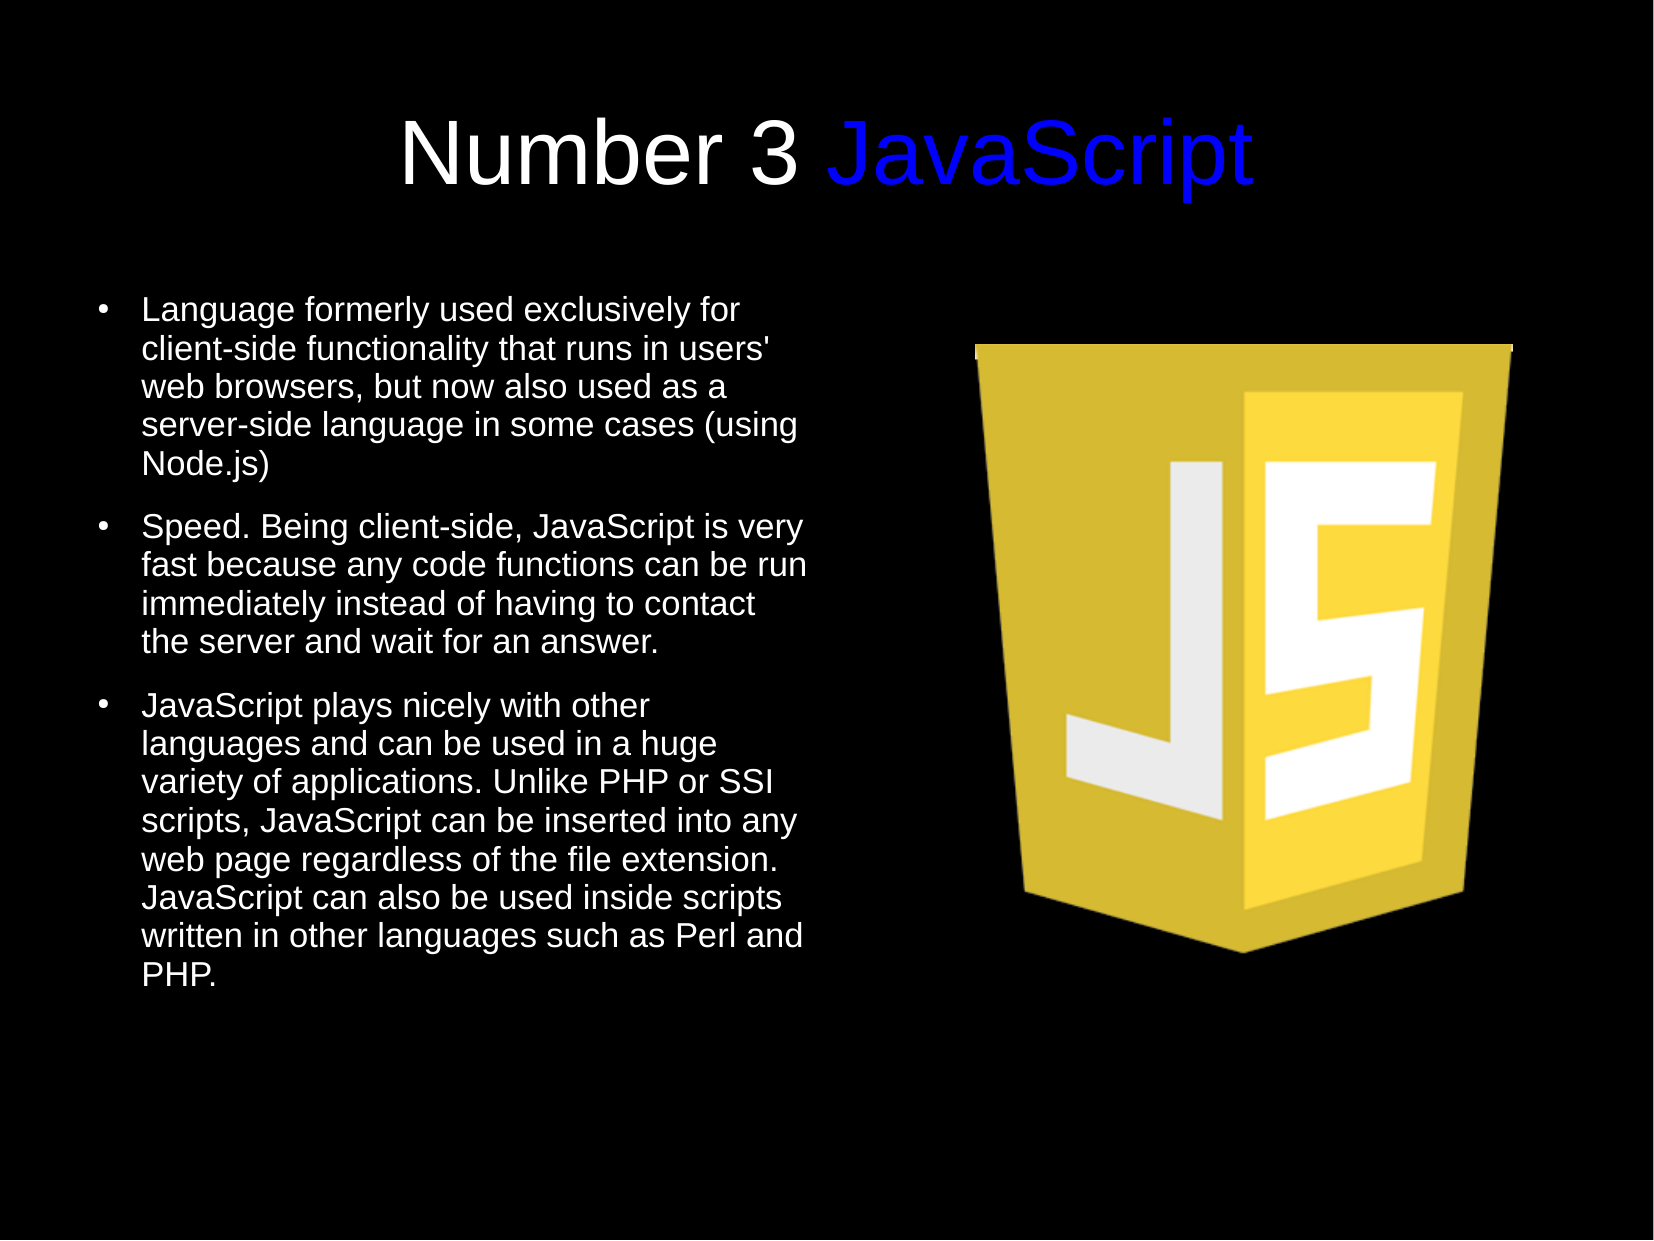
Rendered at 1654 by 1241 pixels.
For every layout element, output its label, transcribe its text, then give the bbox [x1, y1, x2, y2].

list Language formerly used exclusively for client-side functionality that runs in users' web browsers, but now also used as a server-side language in some cases (using Node.js) Speed. Being client-side, JavaScript is very fast because any code functions can be run immediately instead of having to contact the server and wait for an answer. JavaScript plays nicely with other languages and can be used in a huge variety of applications. Unlike PHP or SSI scripts, JavaScript can be inserted into any web page regardless of the file extension. JavaScript can also be used inside scripts written in other languages such as Perl and PHP. [82, 290, 809, 1010]
picture [975, 344, 1513, 955]
title Number 3 JavaScript [82, 49, 1571, 257]
